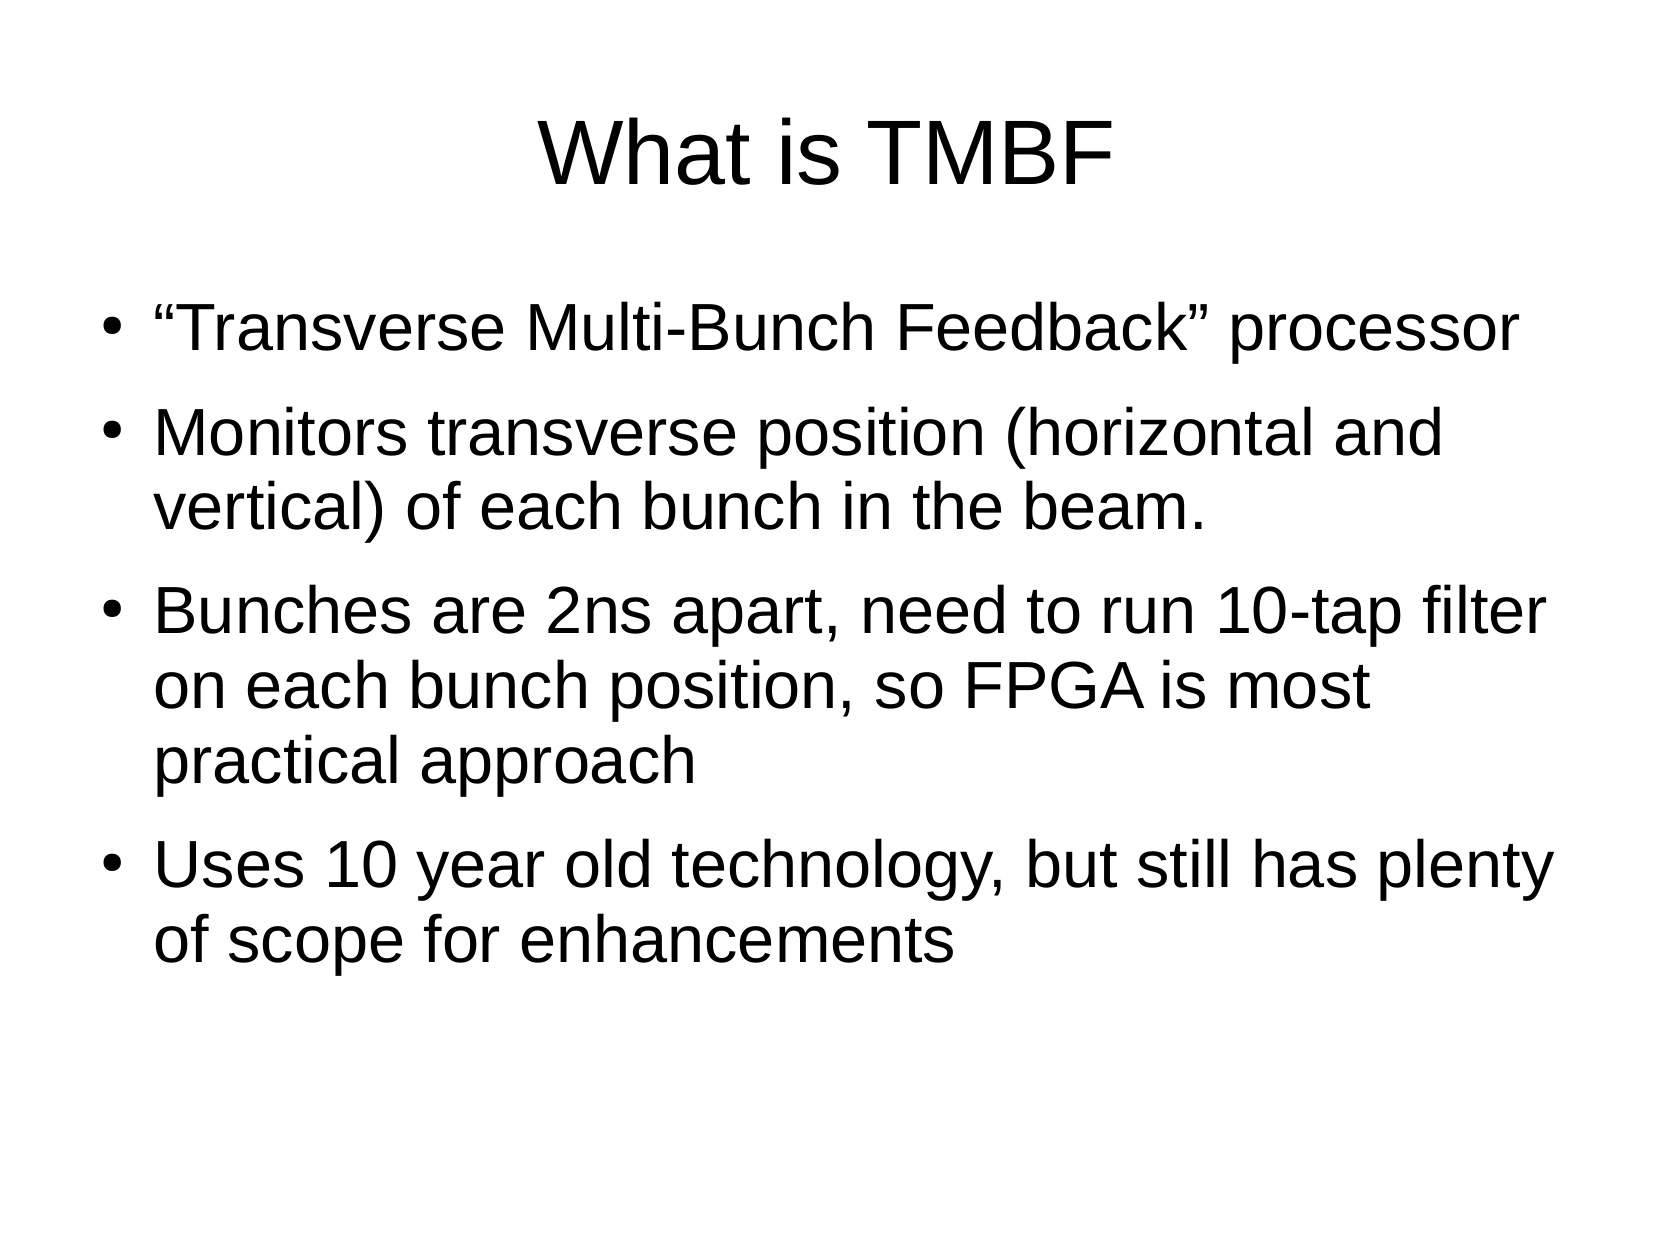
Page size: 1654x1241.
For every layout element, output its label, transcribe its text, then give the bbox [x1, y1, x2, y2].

list “Transverse Multi-Bunch Feedback” processor Monitors transverse position (horizontal and vertical) of each bunch in the beam. Bunches are 2ns apart, need to run 10-tap filter on each bunch position, so FPGA is most practical approach Uses 10 year old technology, but still has plenty of scope for enhancements [82, 290, 1571, 1010]
title What is TMBF [82, 49, 1571, 257]
